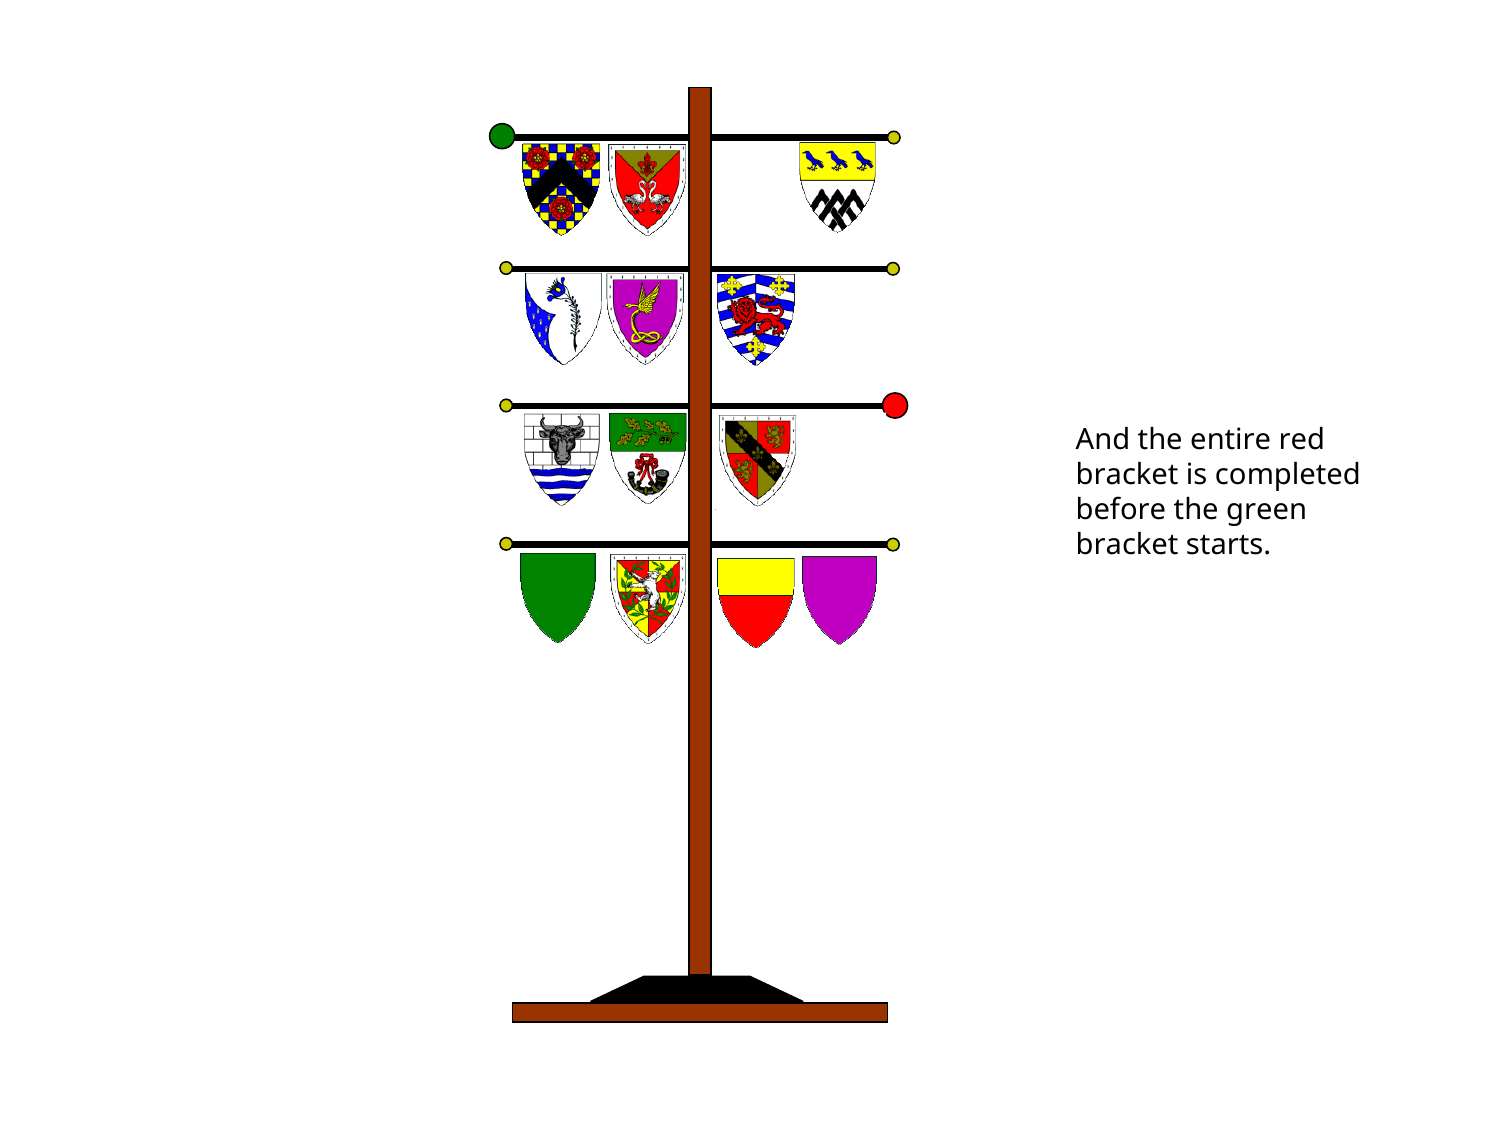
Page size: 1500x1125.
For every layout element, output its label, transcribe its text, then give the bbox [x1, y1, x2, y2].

picture [713, 272, 799, 372]
text_box [499, 261, 513, 275]
text_box [489, 123, 515, 149]
text_box [886, 262, 900, 276]
picture [513, 548, 602, 649]
text_box [887, 131, 901, 144]
text_box And the entire red bracket is completed before the green bracket starts. [1060, 412, 1377, 568]
picture [516, 141, 688, 241]
picture [715, 410, 883, 510]
text_box [799, 392, 908, 512]
text_box [590, 87, 804, 1002]
text_box [512, 1003, 888, 1022]
picture [523, 272, 688, 370]
text_box [499, 537, 513, 551]
text_box [886, 538, 900, 551]
picture [519, 409, 688, 511]
text_box [499, 399, 513, 412]
picture [604, 548, 688, 649]
picture [793, 141, 882, 238]
picture [711, 549, 883, 654]
